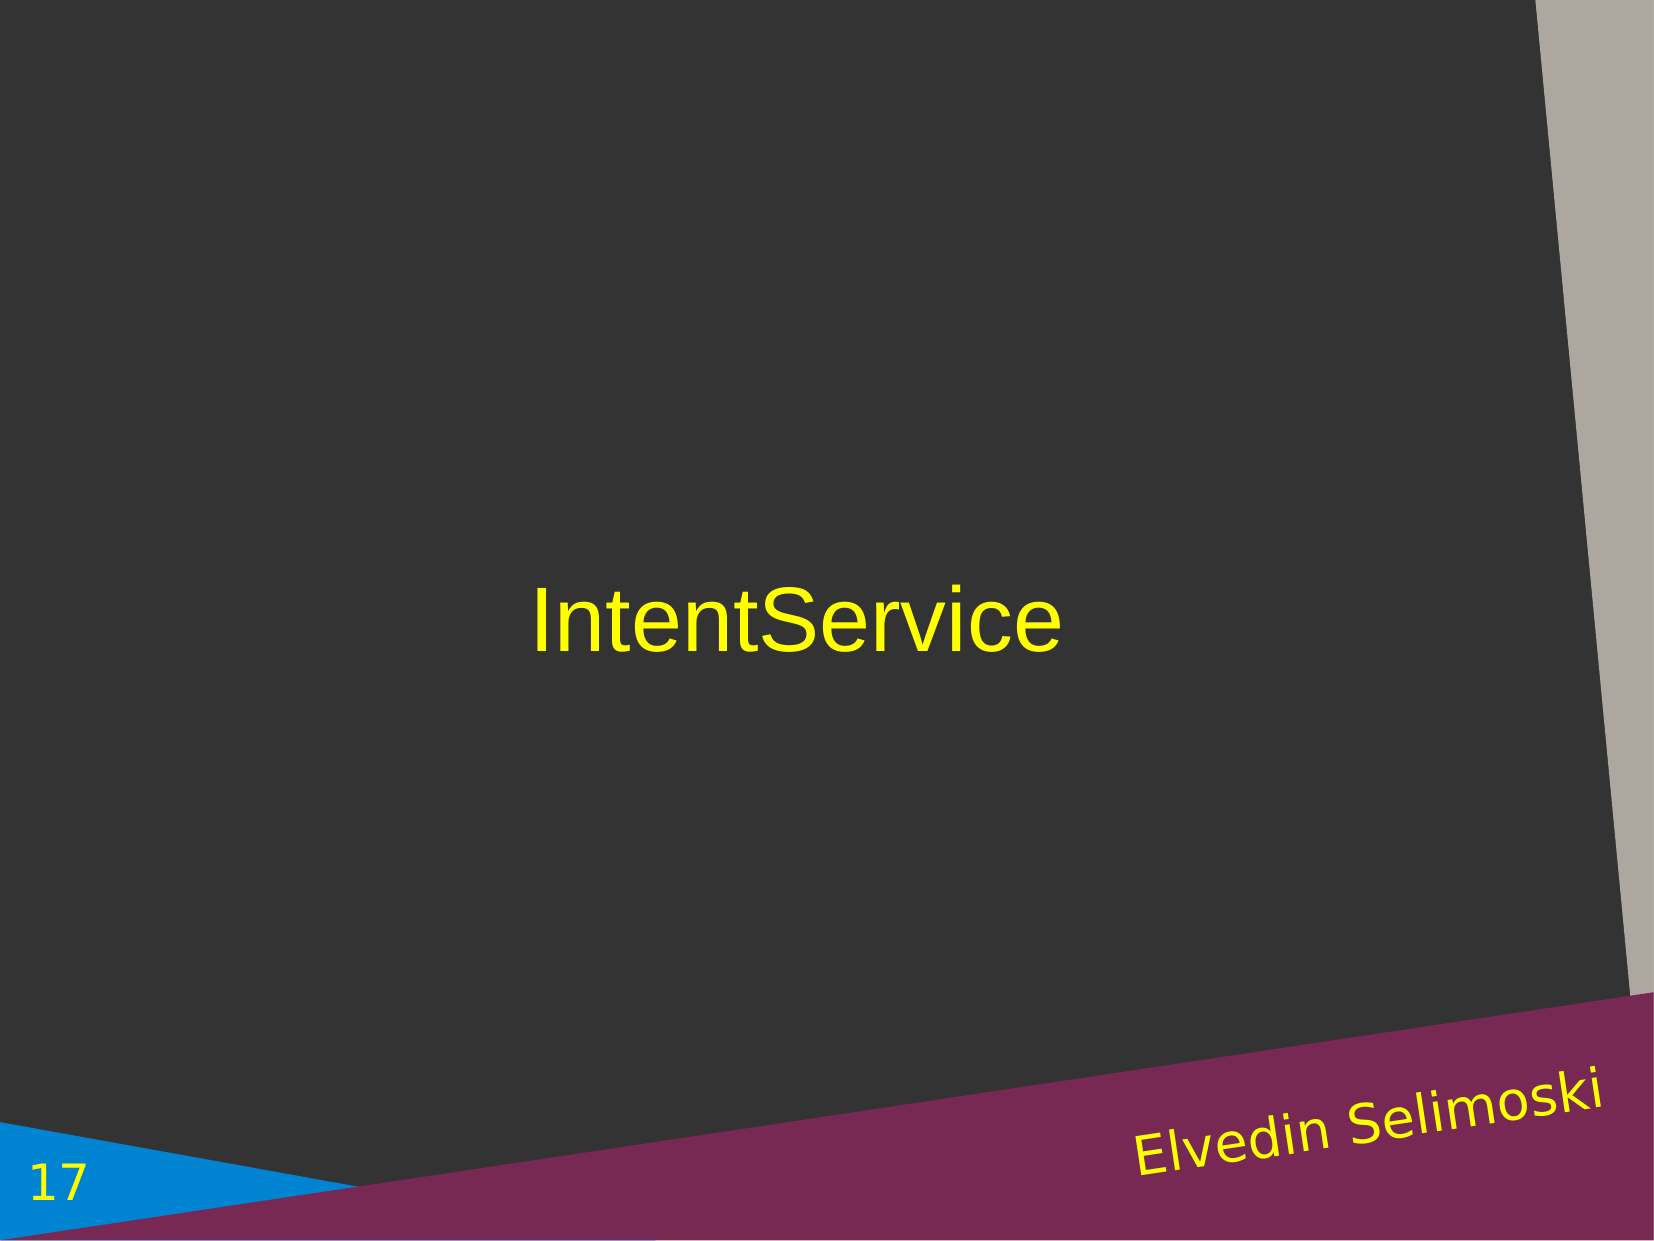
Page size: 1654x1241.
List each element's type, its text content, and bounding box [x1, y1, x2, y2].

title IntentService [53, 407, 1542, 833]
text_box Elvedin Selimoski [1052, 1015, 1629, 1239]
